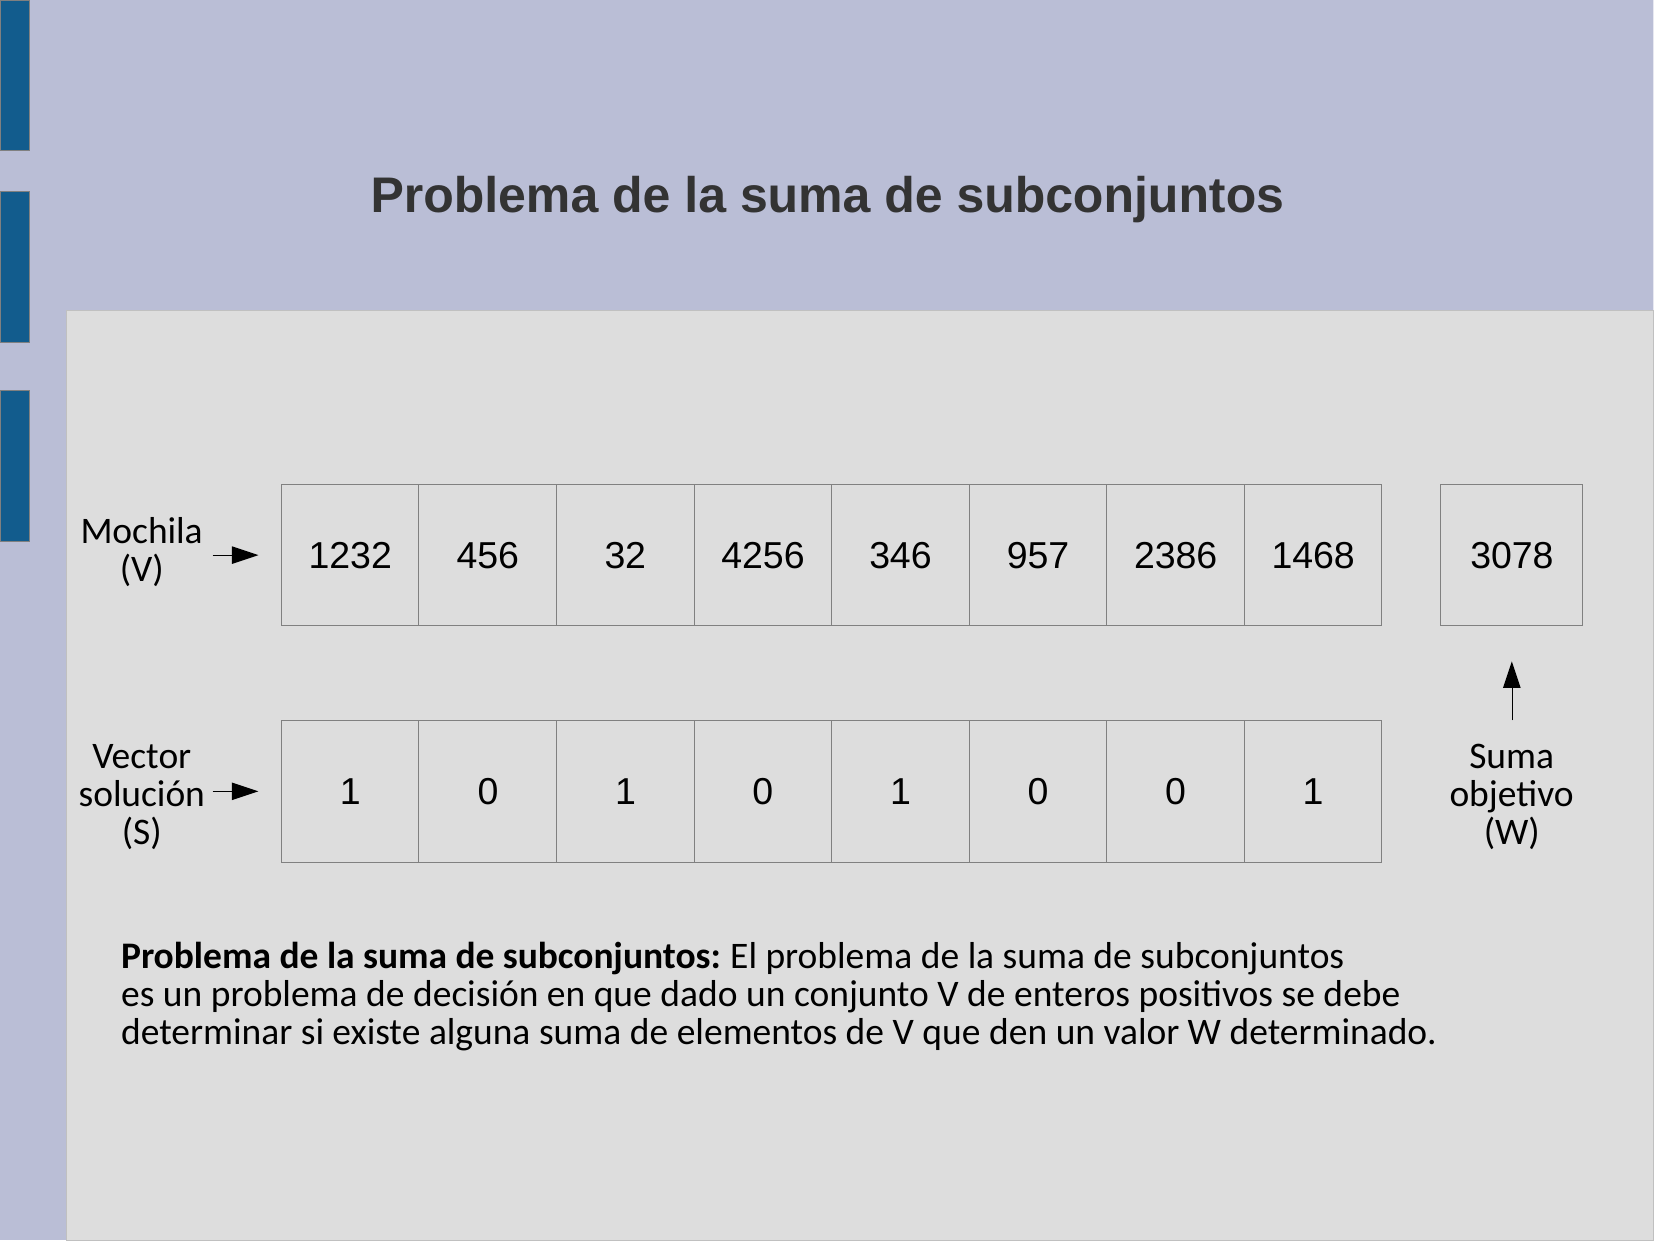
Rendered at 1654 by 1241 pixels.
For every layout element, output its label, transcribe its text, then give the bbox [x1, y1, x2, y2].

text_box 0 [1106, 720, 1244, 863]
text_box Suma objetivo (W) [1417, 733, 1607, 886]
text_box 1 [1244, 720, 1382, 863]
text_box 1 [831, 720, 969, 863]
text_box Vector solución (S) [35, 733, 249, 886]
text_box 1 [281, 720, 418, 863]
text_box 32 [556, 484, 694, 626]
text_box 0 [969, 720, 1106, 863]
text_box 346 [831, 484, 969, 626]
text_box 0 [694, 720, 831, 863]
text_box 2386 [1106, 484, 1244, 626]
text_box 456 [418, 484, 556, 626]
text_box 1468 [1244, 484, 1382, 626]
text_box 1 [556, 720, 694, 863]
text_box 957 [969, 484, 1106, 626]
text_box 4256 [694, 484, 831, 626]
text_box Problema de la suma de subconjuntos: El problema de la suma de subconjuntos es un problema de decisión en que dado un conjunto V de enteros positivos se debe determinar si existe alguna suma de elementos de V que den un valor W determinado. [106, 933, 1630, 1086]
title Problema de la suma de subconjuntos [121, 91, 1534, 299]
text_box 3078 [1440, 484, 1583, 626]
text_box 0 [418, 720, 556, 863]
text_box 1232 [281, 484, 418, 626]
text_box Mochila (V) [35, 507, 249, 615]
